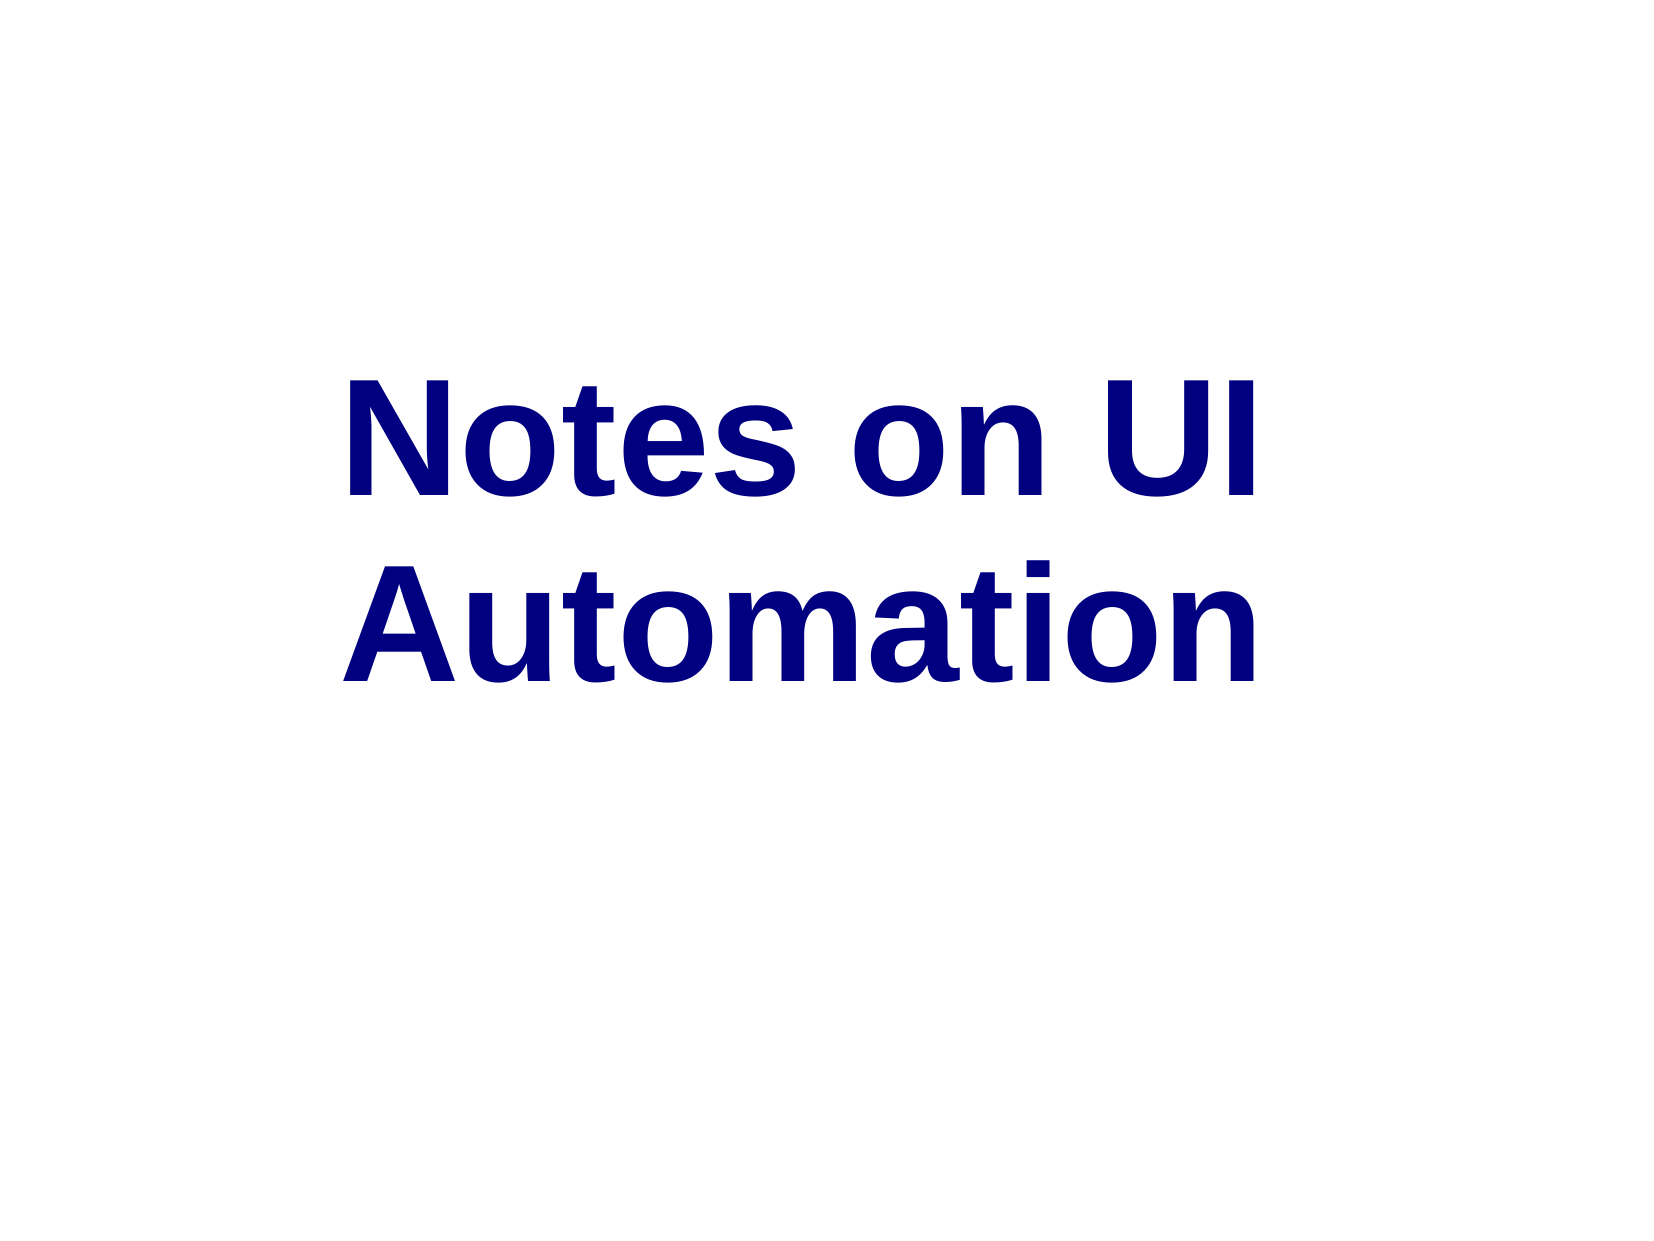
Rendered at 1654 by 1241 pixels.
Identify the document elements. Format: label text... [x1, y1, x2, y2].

text_box Notes on UI Automation [324, 336, 1306, 724]
